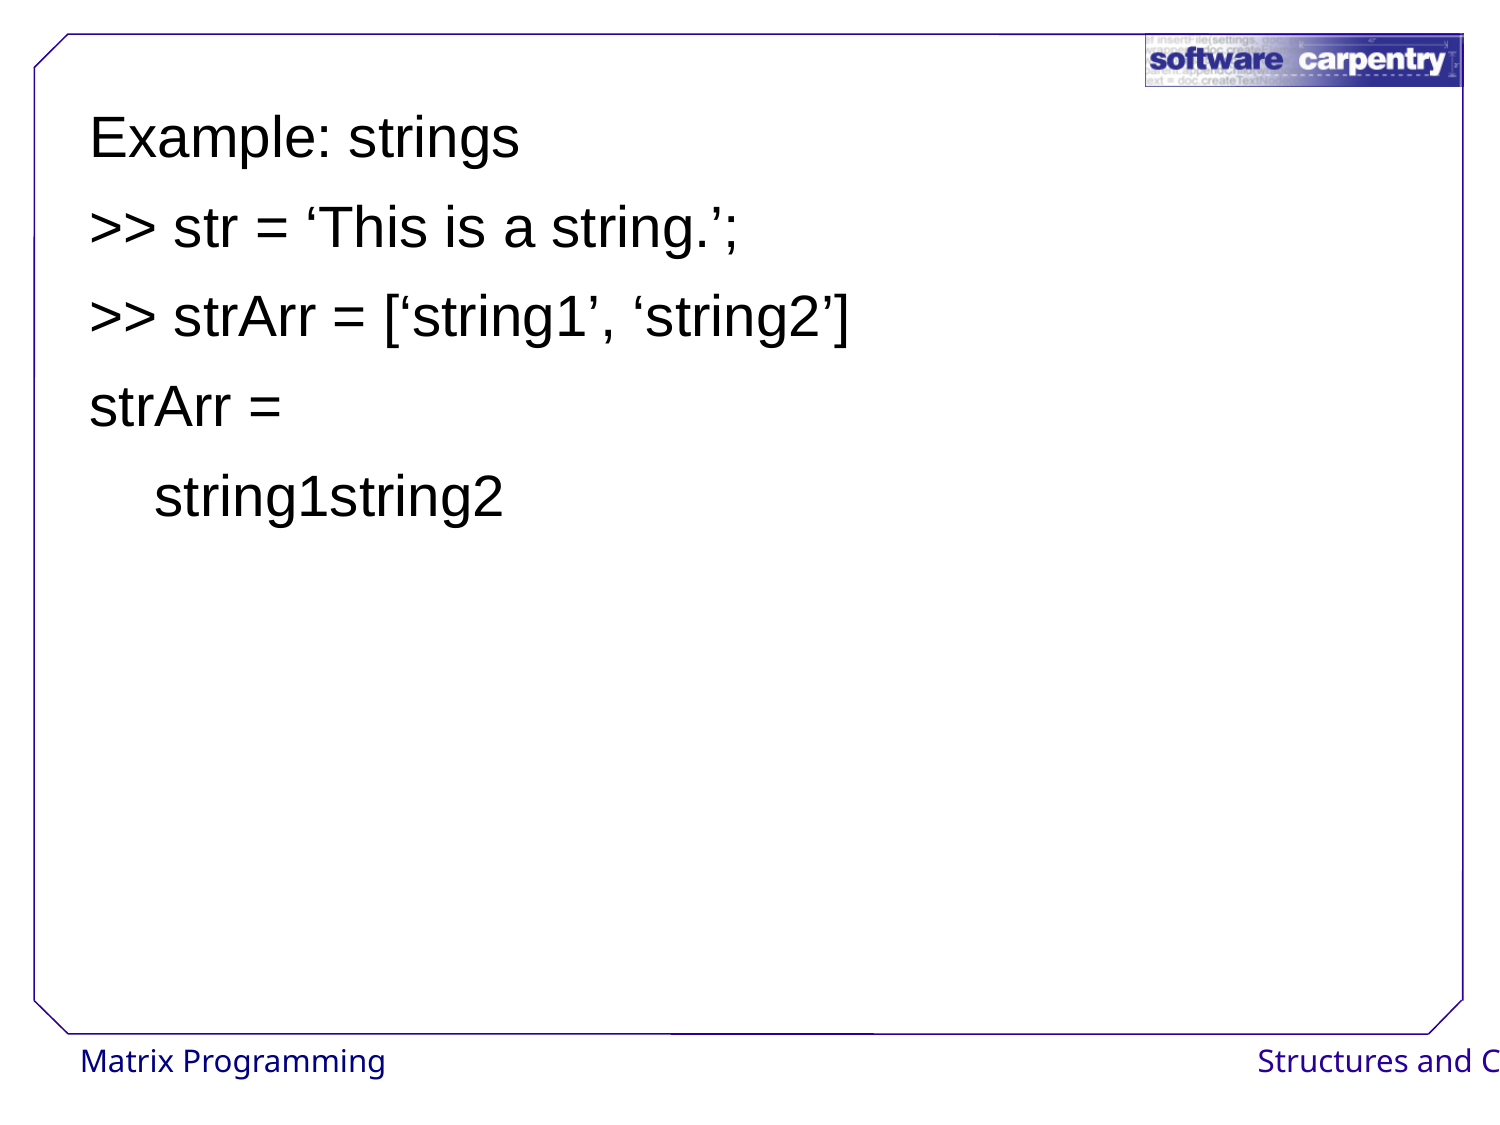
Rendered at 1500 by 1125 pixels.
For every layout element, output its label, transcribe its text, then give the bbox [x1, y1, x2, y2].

picture [1145, 33, 1464, 87]
list Example: strings >> str = ‘This is a string.’; >> strArr = [‘string1’, ‘string2’] strArr = string1string2 [75, 99, 1425, 1013]
